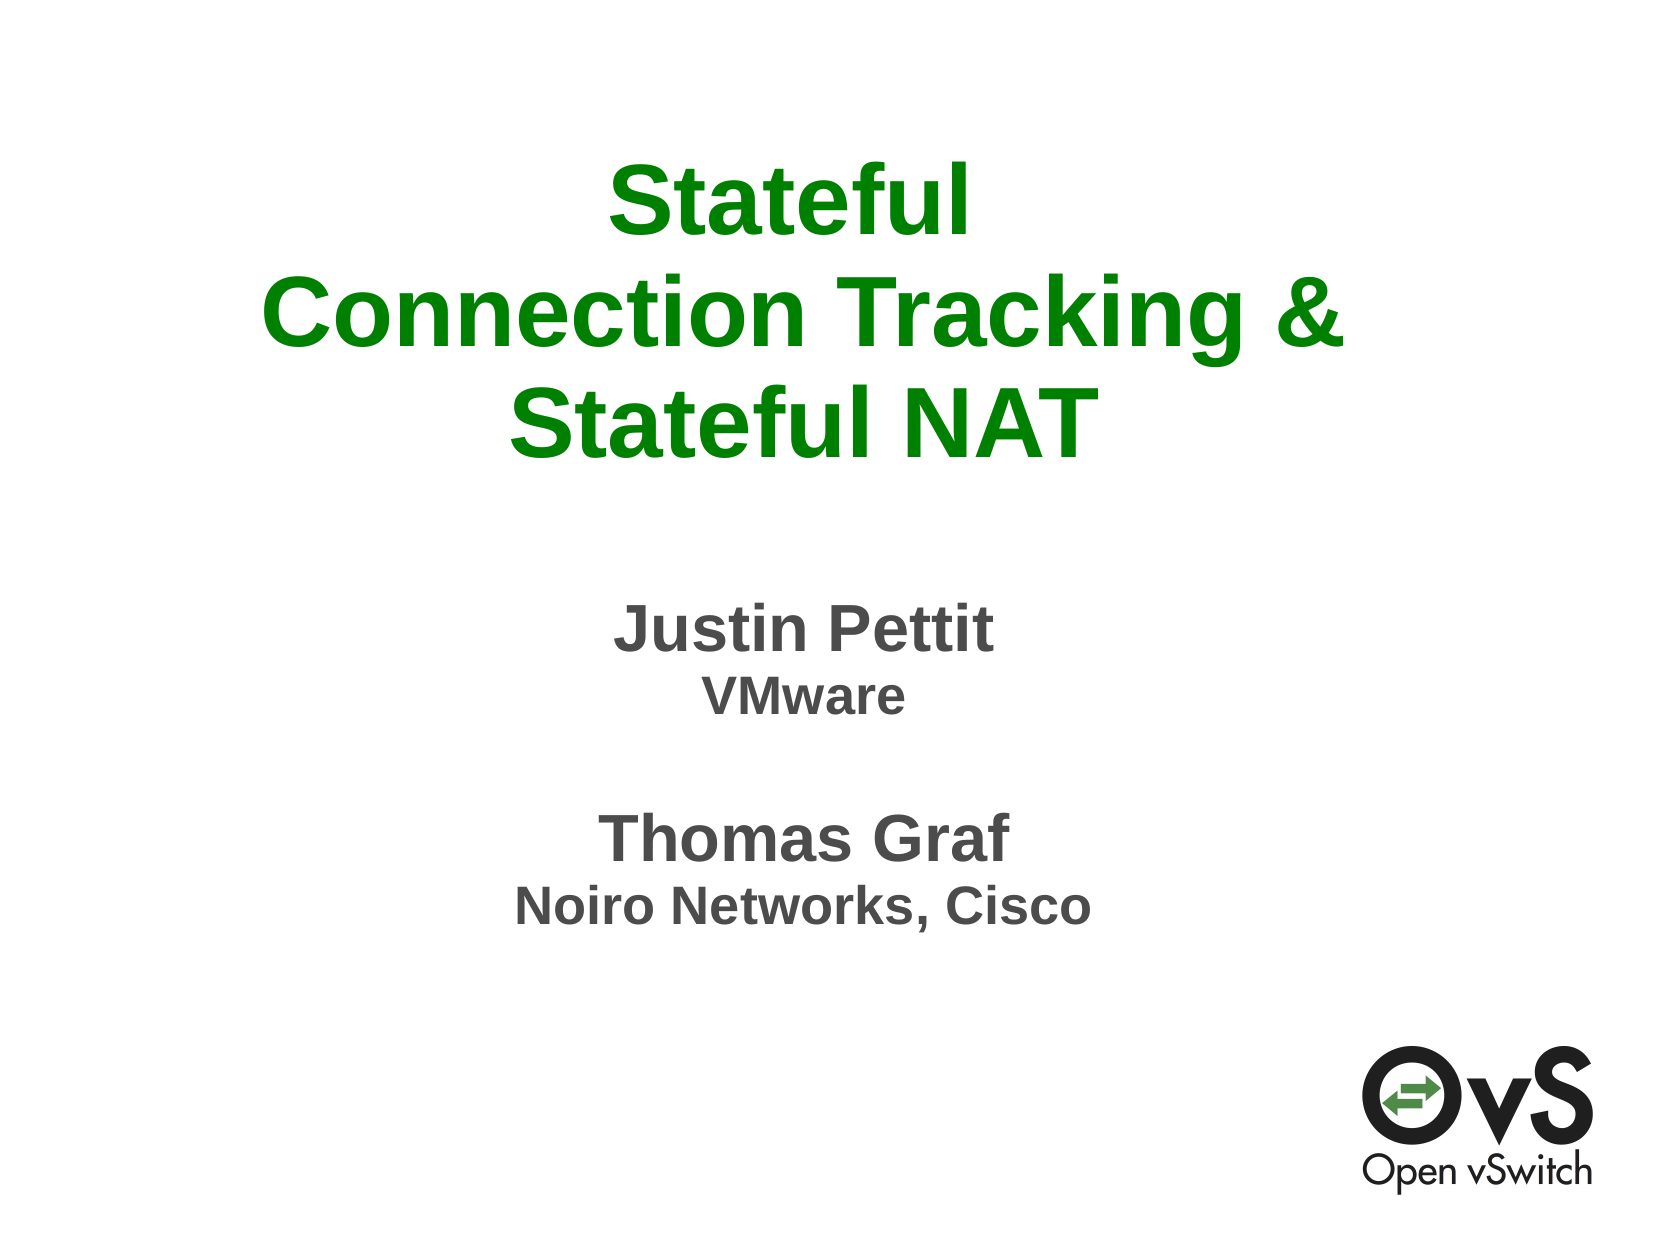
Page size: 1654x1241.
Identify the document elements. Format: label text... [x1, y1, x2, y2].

subtitle Stateful Connection Tracking & Stateful NAT Justin Pettit VMware Thomas Graf Noiro Networks, Cisco [60, 60, 1549, 1021]
picture [1350, 1034, 1606, 1200]
